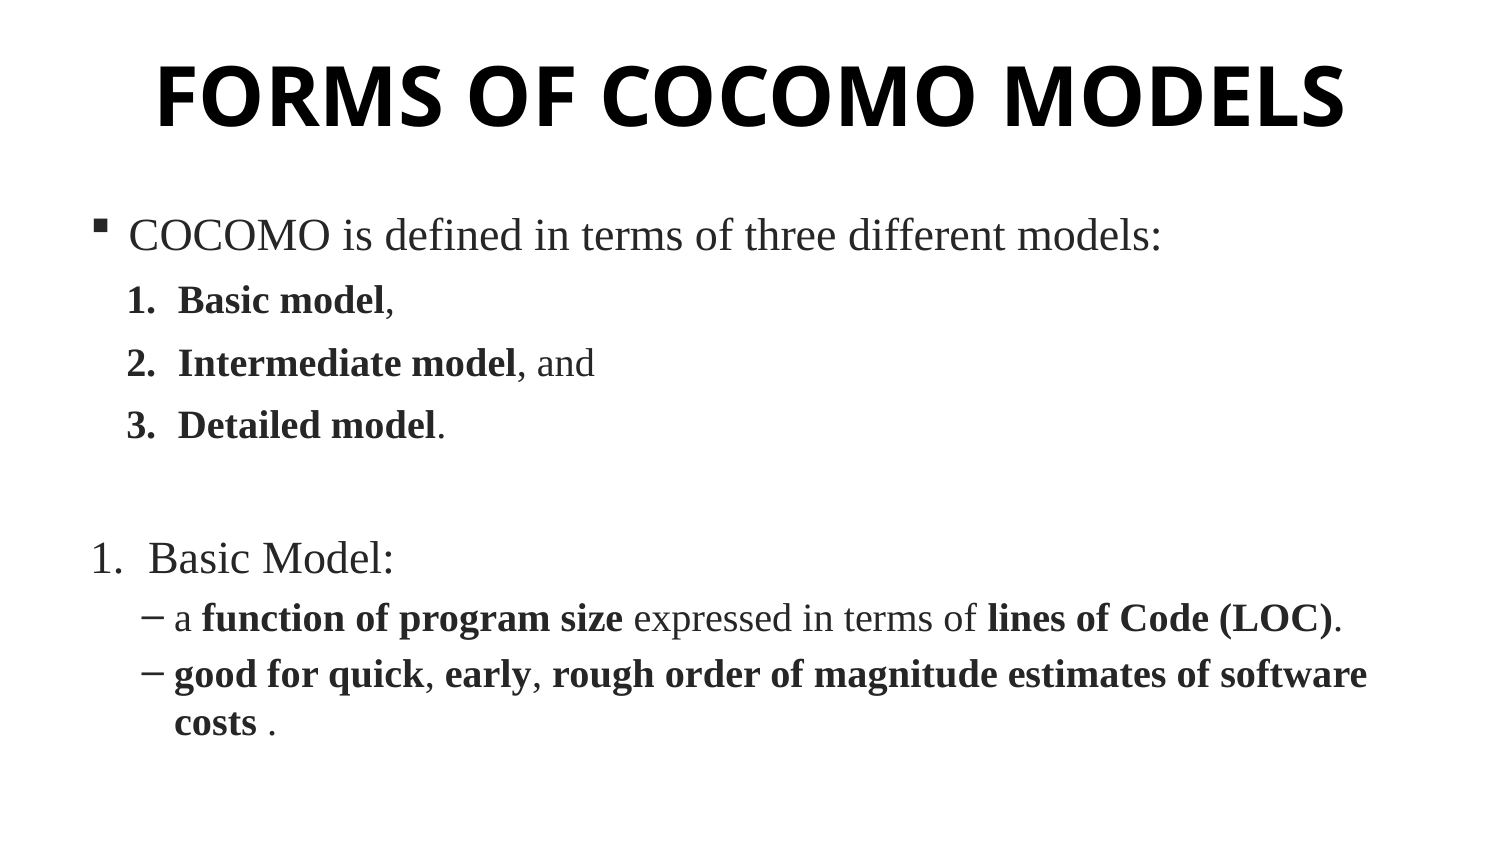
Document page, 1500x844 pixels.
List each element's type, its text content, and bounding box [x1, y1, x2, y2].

title Forms of COCOMO Models [75, 23, 1425, 164]
list COCOMO is defined in terms of three different models: Basic model, Intermediate model, and Detailed model. Basic Model: a function of program size expressed in terms of lines of Code (LOC). good for quick, early, rough order of magnitude estimates of software costs . [75, 196, 1425, 754]
